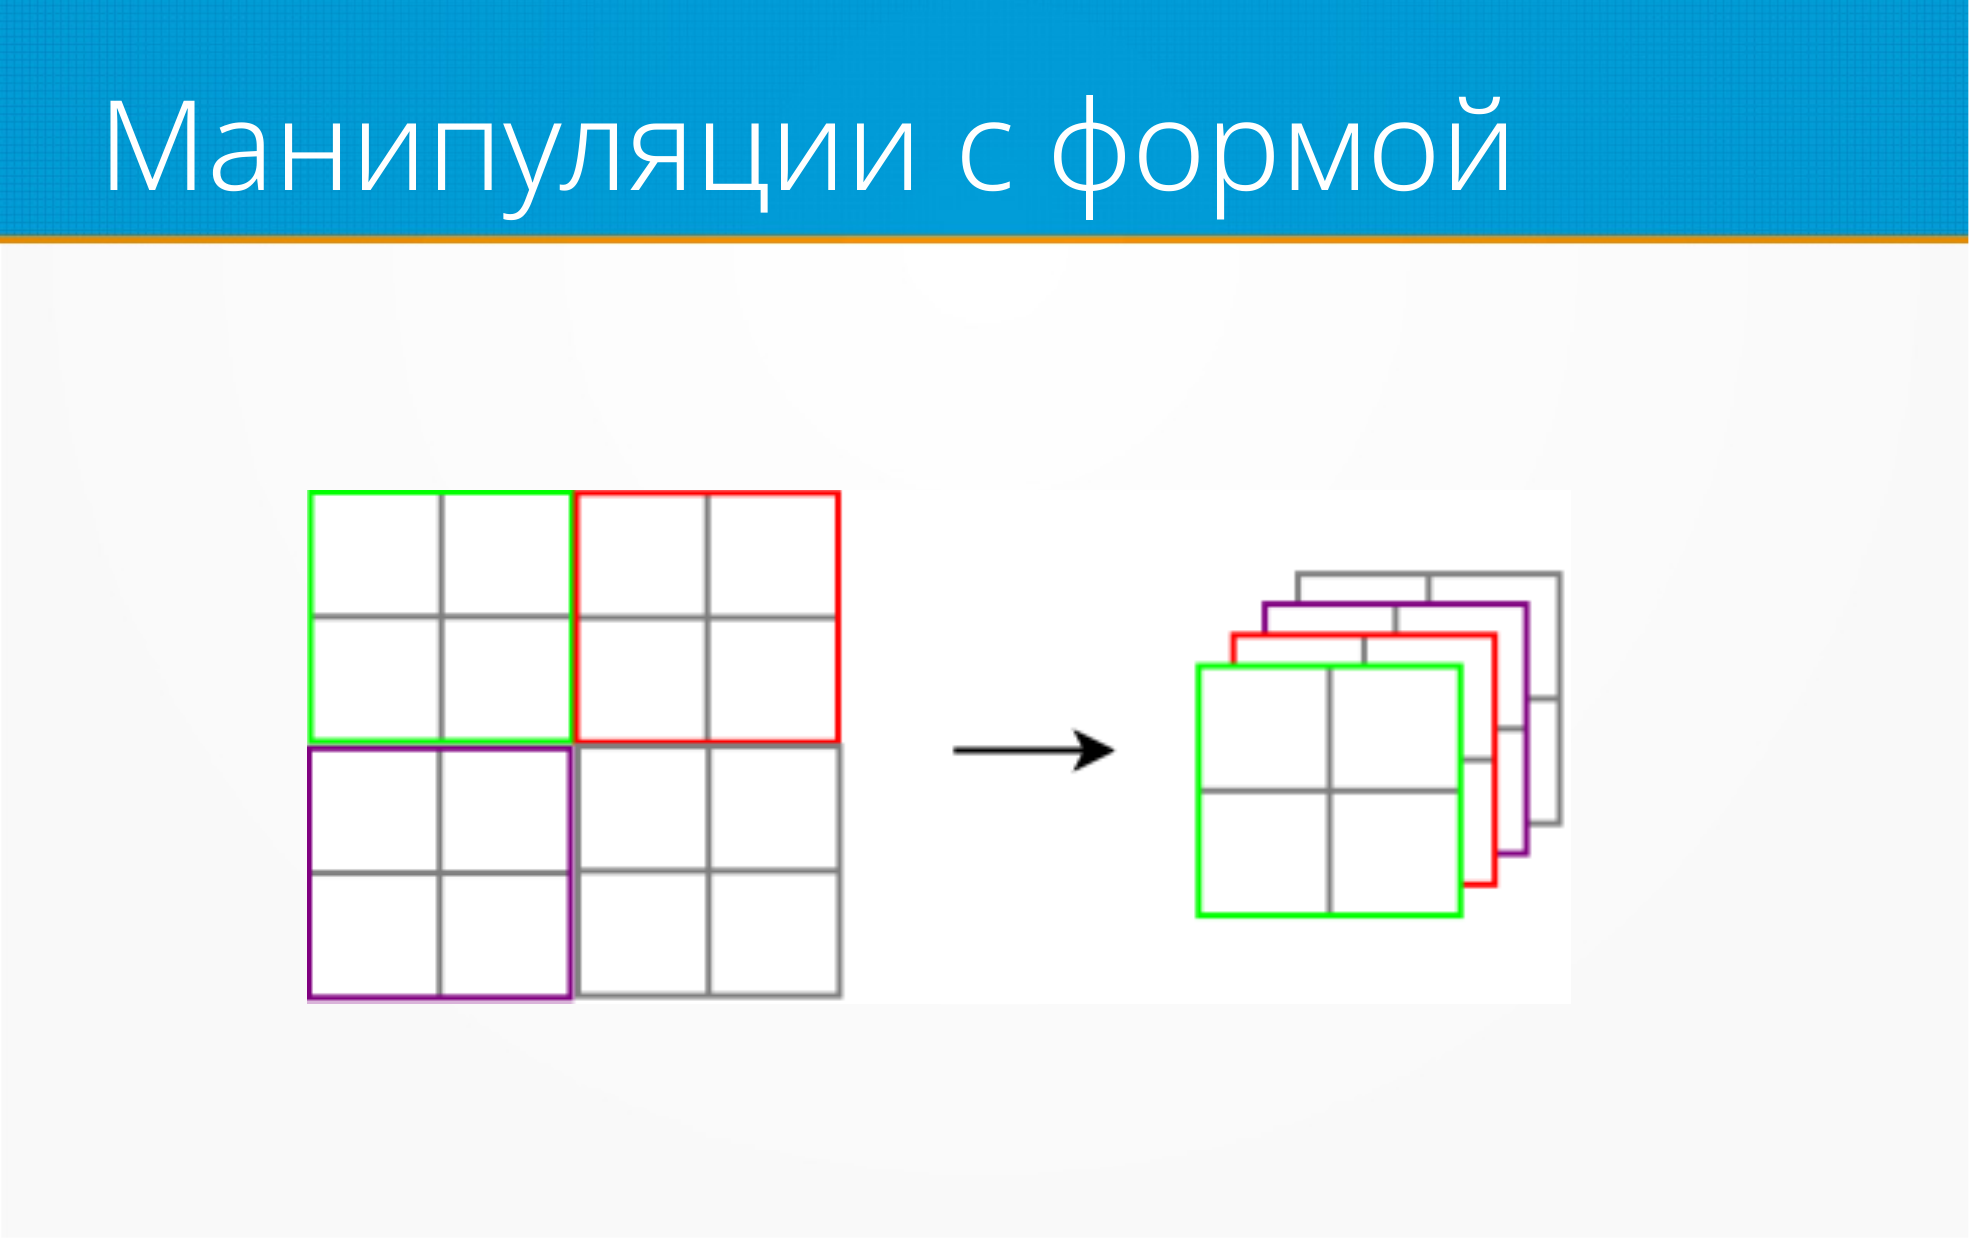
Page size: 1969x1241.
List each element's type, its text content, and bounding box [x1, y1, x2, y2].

title Манипуляции с формой [98, 19, 1870, 227]
picture [0, 233, 1969, 1241]
